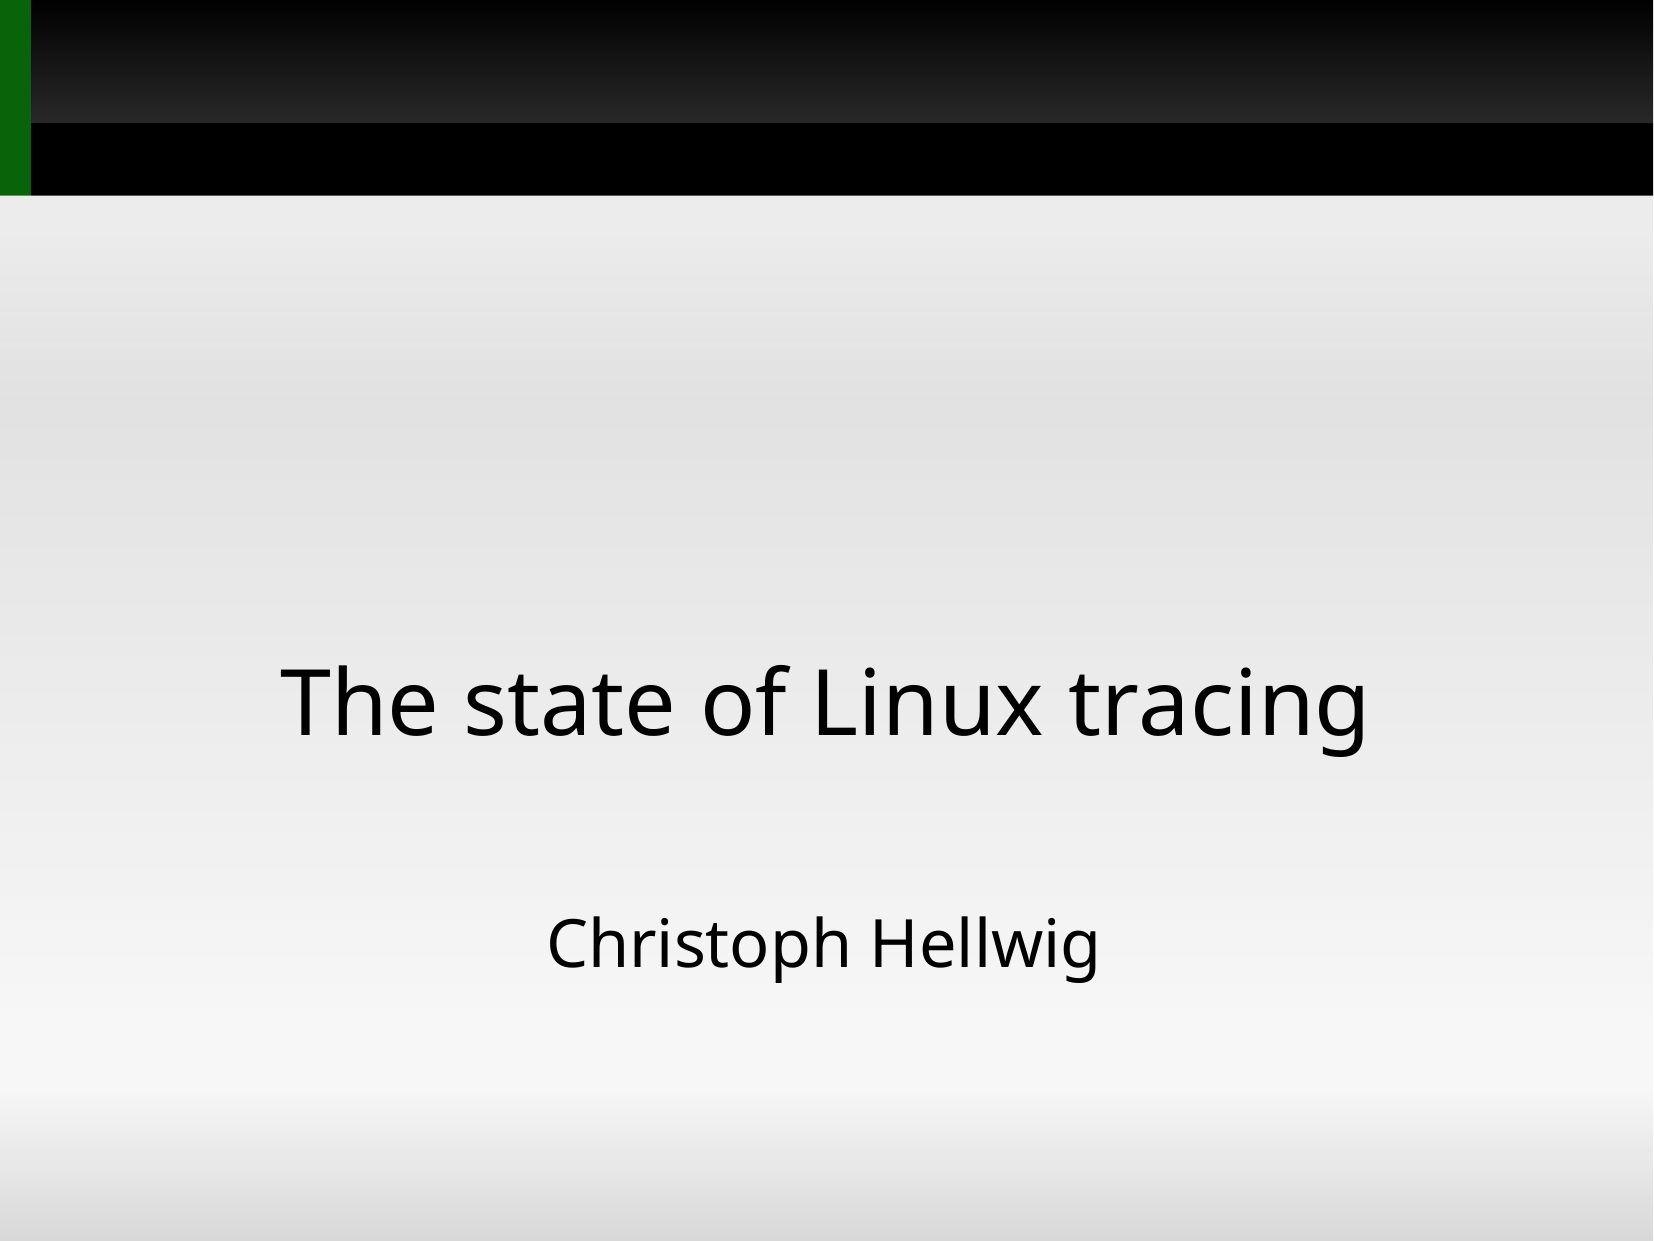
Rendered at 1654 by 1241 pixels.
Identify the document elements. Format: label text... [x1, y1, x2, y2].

picture [0, 0, 1654, 1241]
text_box Christoph Hellwig [531, 888, 1181, 1123]
text_box The state of Linux tracing [82, 290, 1571, 1109]
